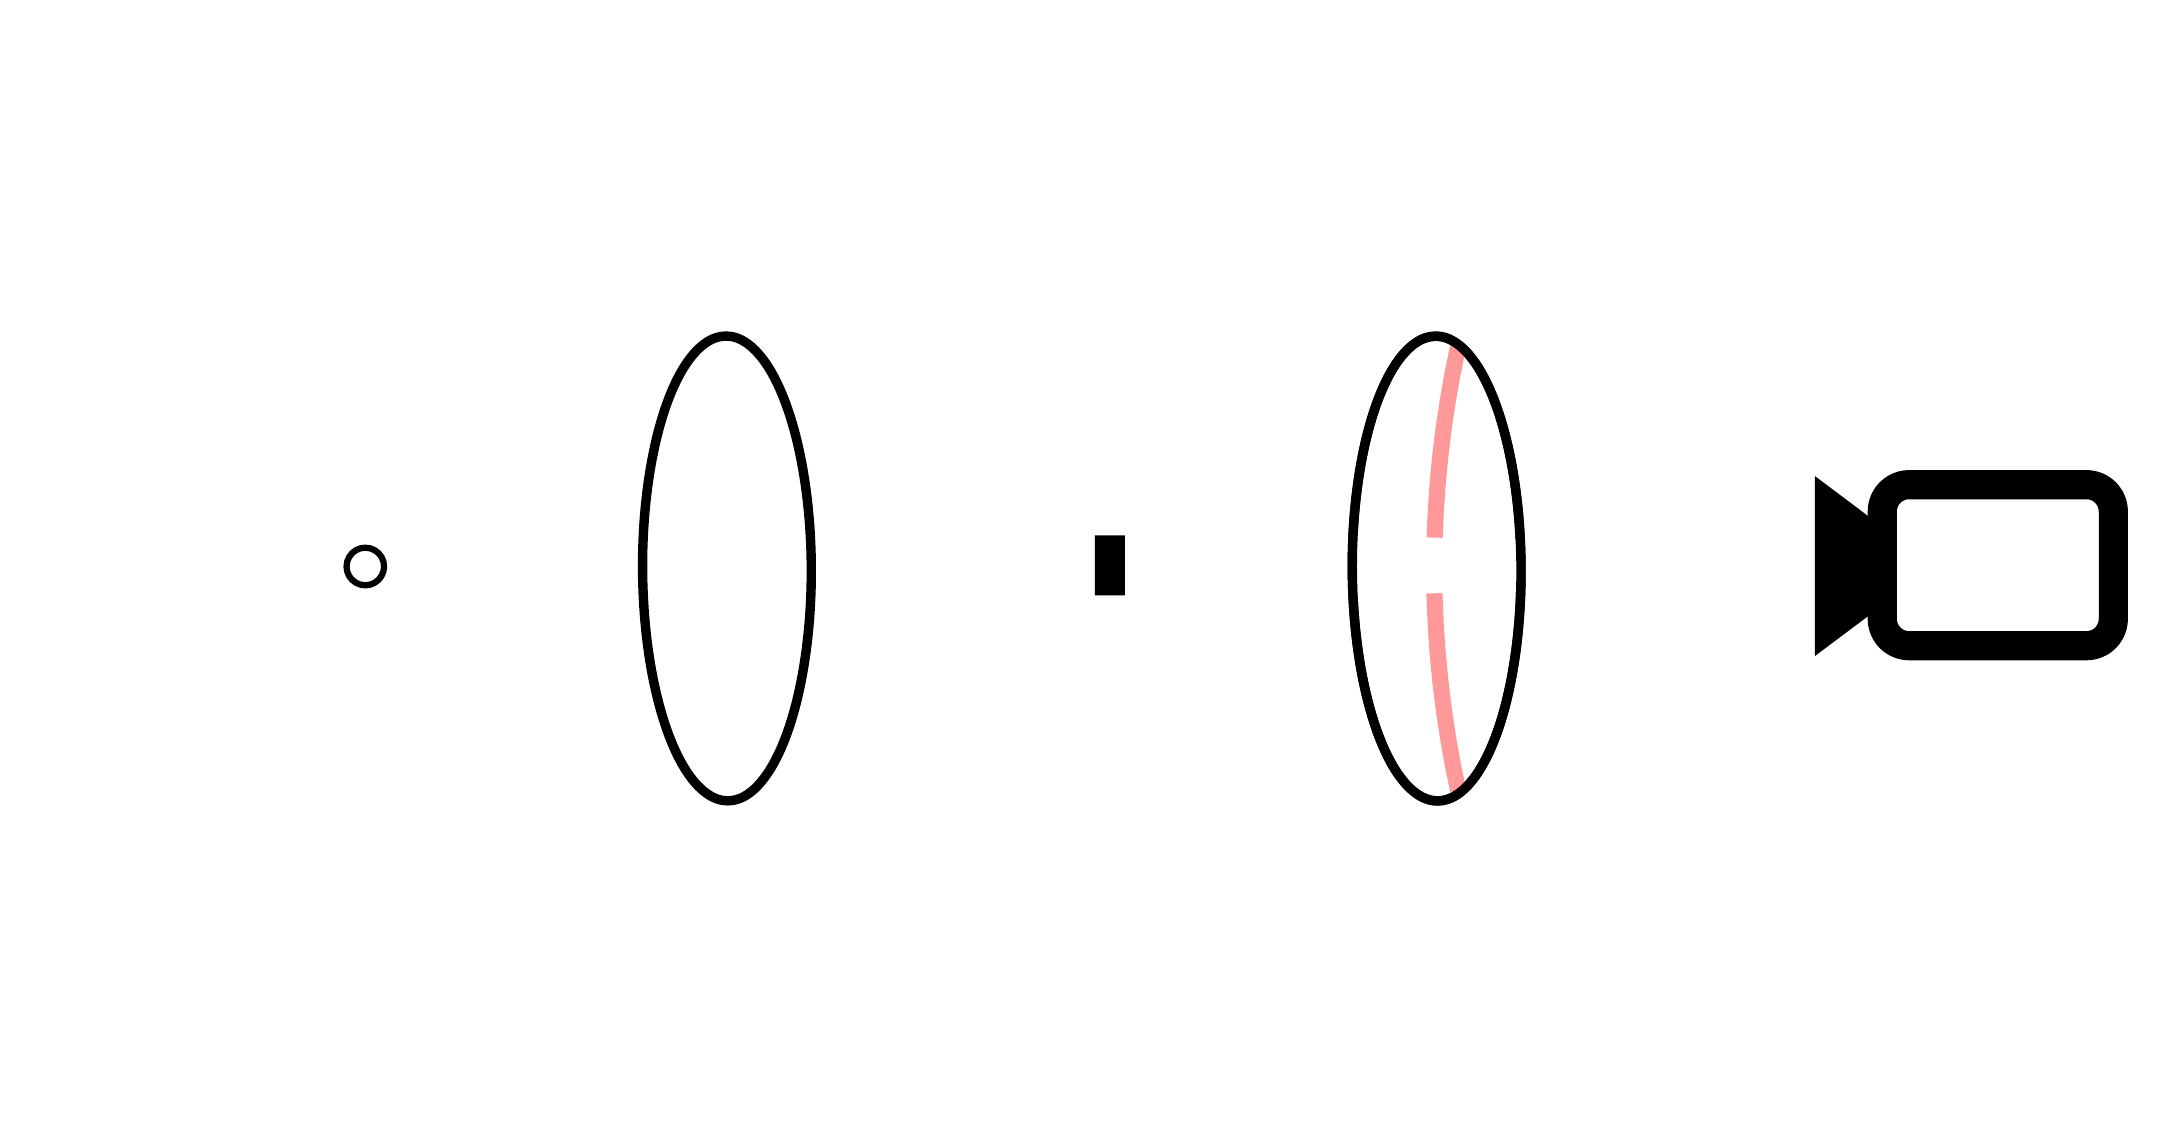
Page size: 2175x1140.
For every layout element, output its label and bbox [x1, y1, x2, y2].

text_box [1882, 484, 2114, 646]
text_box [1357, 341, 1516, 796]
text_box [1094, 535, 1125, 596]
text_box [642, 336, 812, 801]
text_box [1814, 476, 1875, 657]
